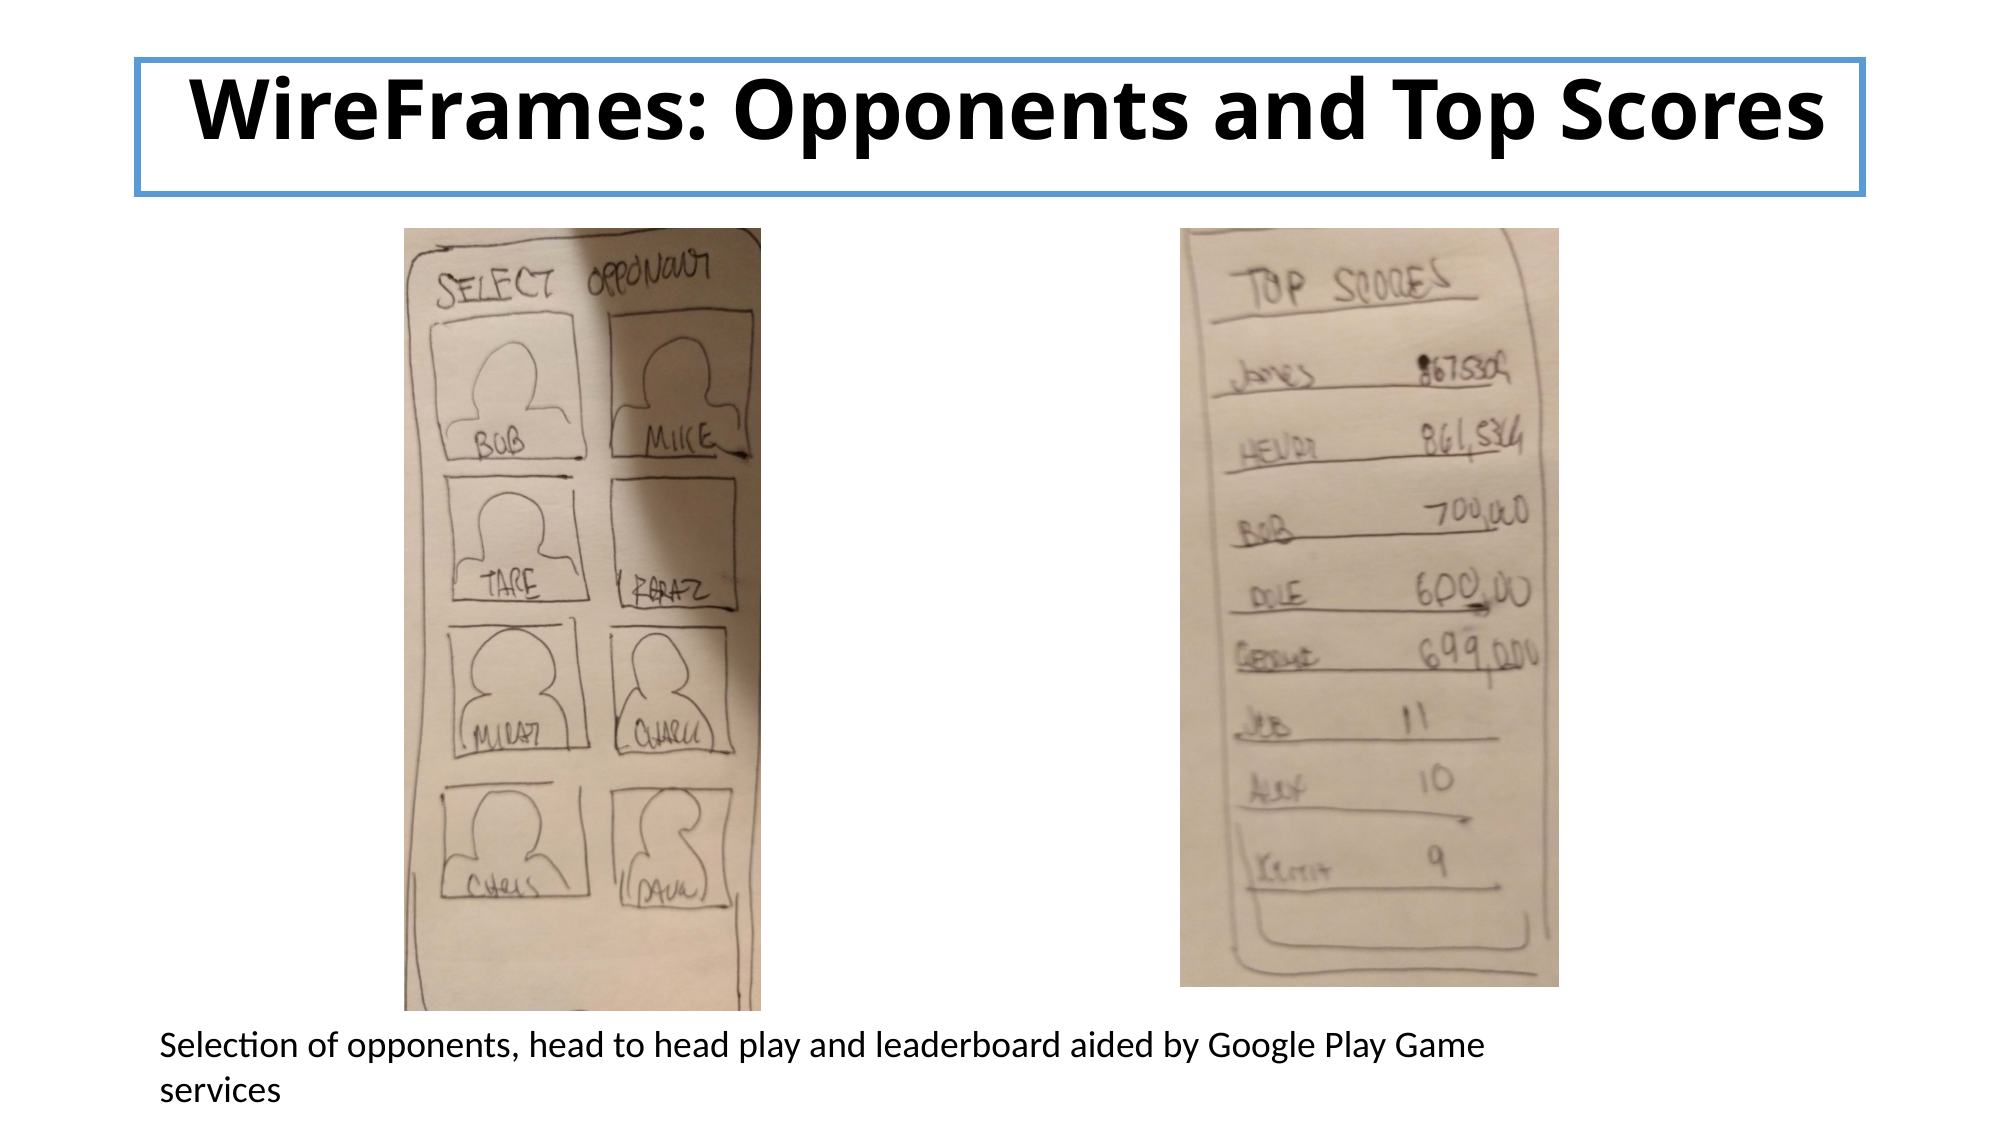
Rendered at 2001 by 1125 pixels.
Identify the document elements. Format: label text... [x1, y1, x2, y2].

text_box Selection of opponents, head to head play and leaderboard aided by Google Play Game services [144, 1013, 1632, 1118]
title WireFrames: Opponents and Top Scores [137, 59, 1863, 195]
picture [1180, 228, 1559, 987]
picture [404, 228, 761, 1011]
